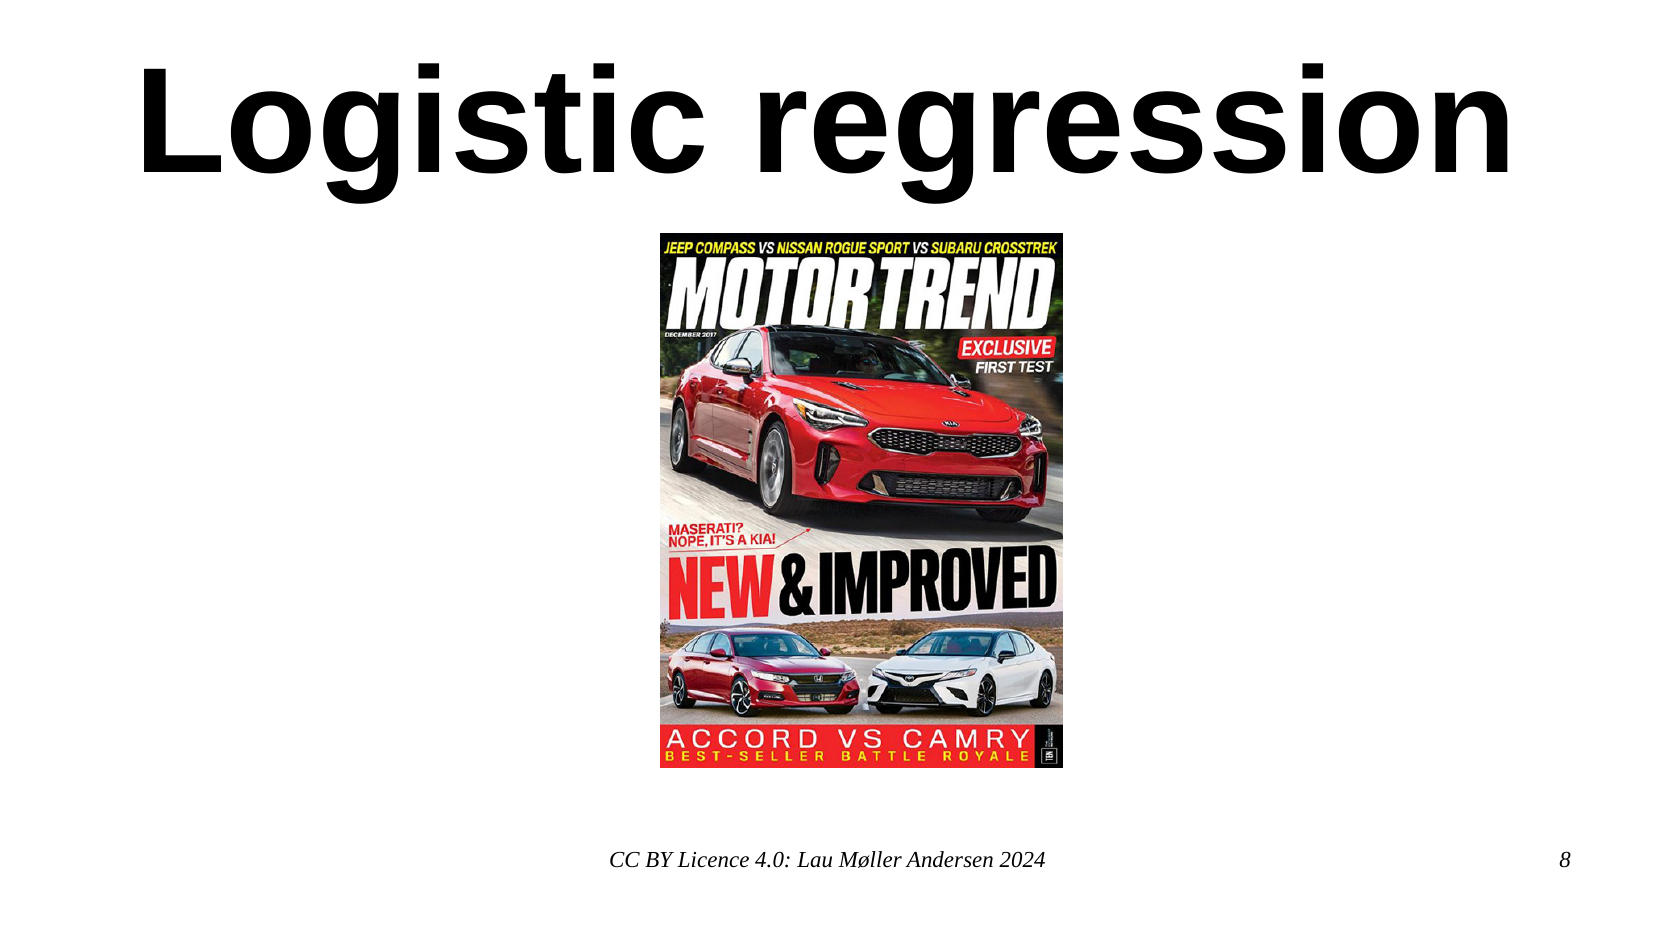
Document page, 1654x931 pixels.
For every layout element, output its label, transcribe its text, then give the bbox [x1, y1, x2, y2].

picture [660, 233, 1063, 768]
subtitle Logistic regression [82, 37, 1571, 757]
